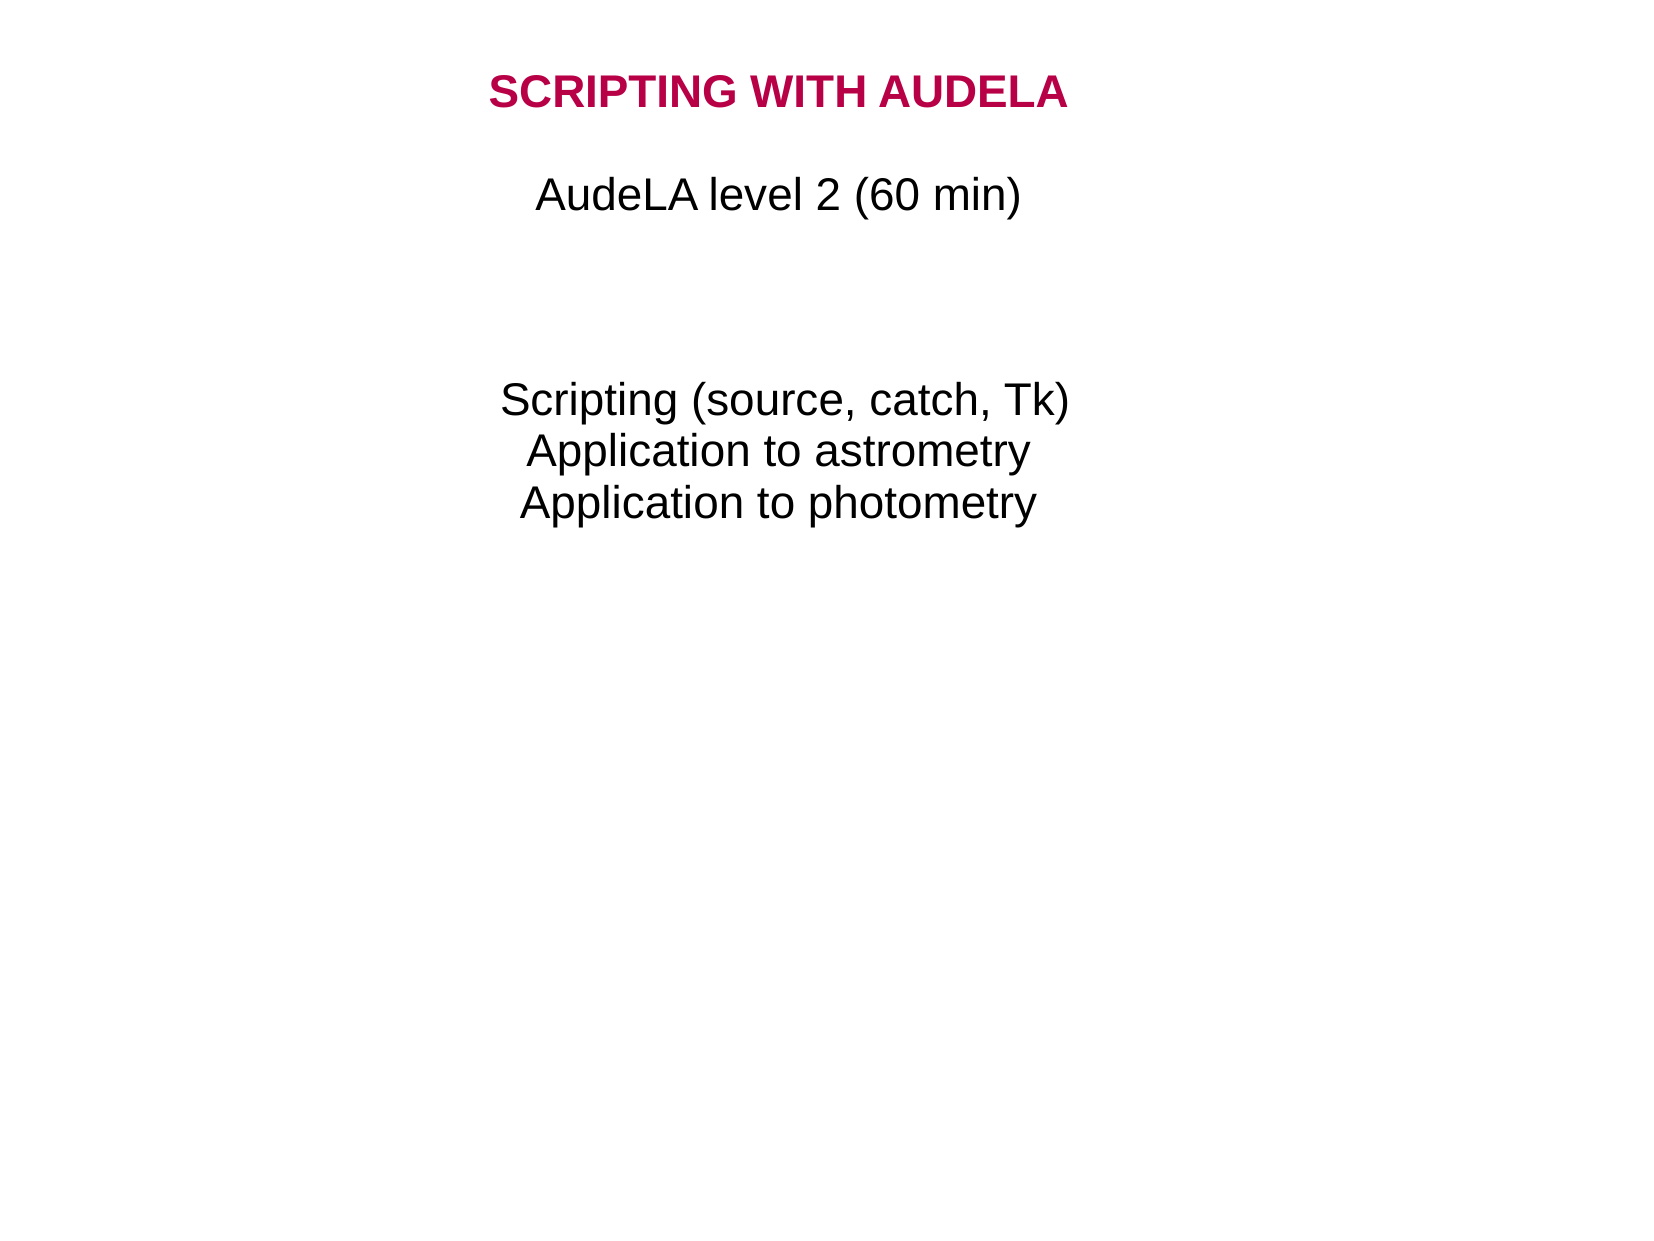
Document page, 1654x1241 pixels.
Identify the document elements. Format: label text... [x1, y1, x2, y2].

text_box SCRIPTING WITH AUDELA AudeLA level 2 (60 min) Scripting (source, catch, Tk) Application to astrometry Application to photometry [472, 59, 1086, 535]
